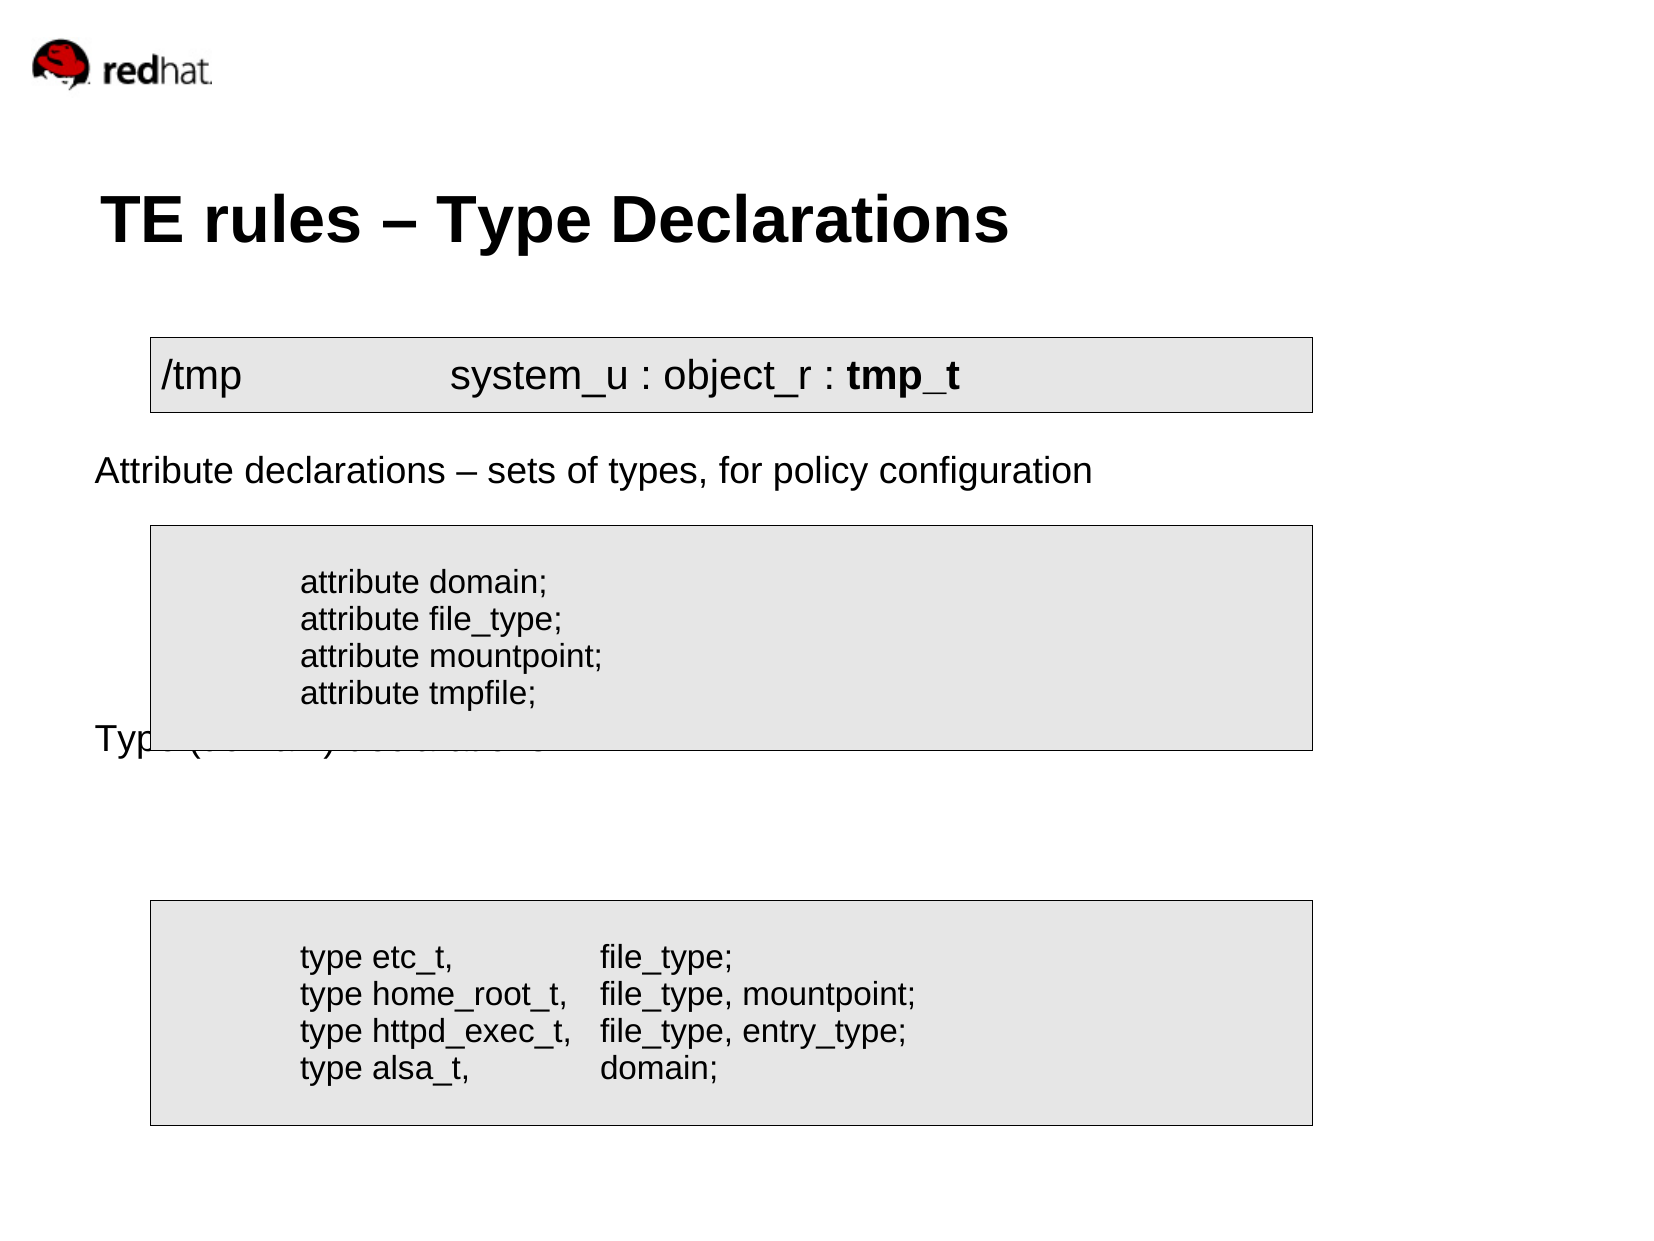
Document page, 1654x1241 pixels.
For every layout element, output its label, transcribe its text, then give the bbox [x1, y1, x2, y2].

text_box type etc_t, file_type; type home_root_t, file_type, mountpoint; type httpd_exec_t, file_type, entry_type; type alsa_t, domain; [150, 900, 1313, 1126]
list Attribute declarations – sets of types, for policy configuration Type (domain) declarations [94, 450, 1501, 1163]
title TE rules – Type Declarations [100, 164, 1506, 275]
text_box /tmp system_u : object_r : tmp_t [150, 337, 1313, 413]
picture [31, 37, 212, 98]
text_box attribute domain; attribute file_type; attribute mountpoint; attribute tmpfile; [150, 525, 1313, 751]
